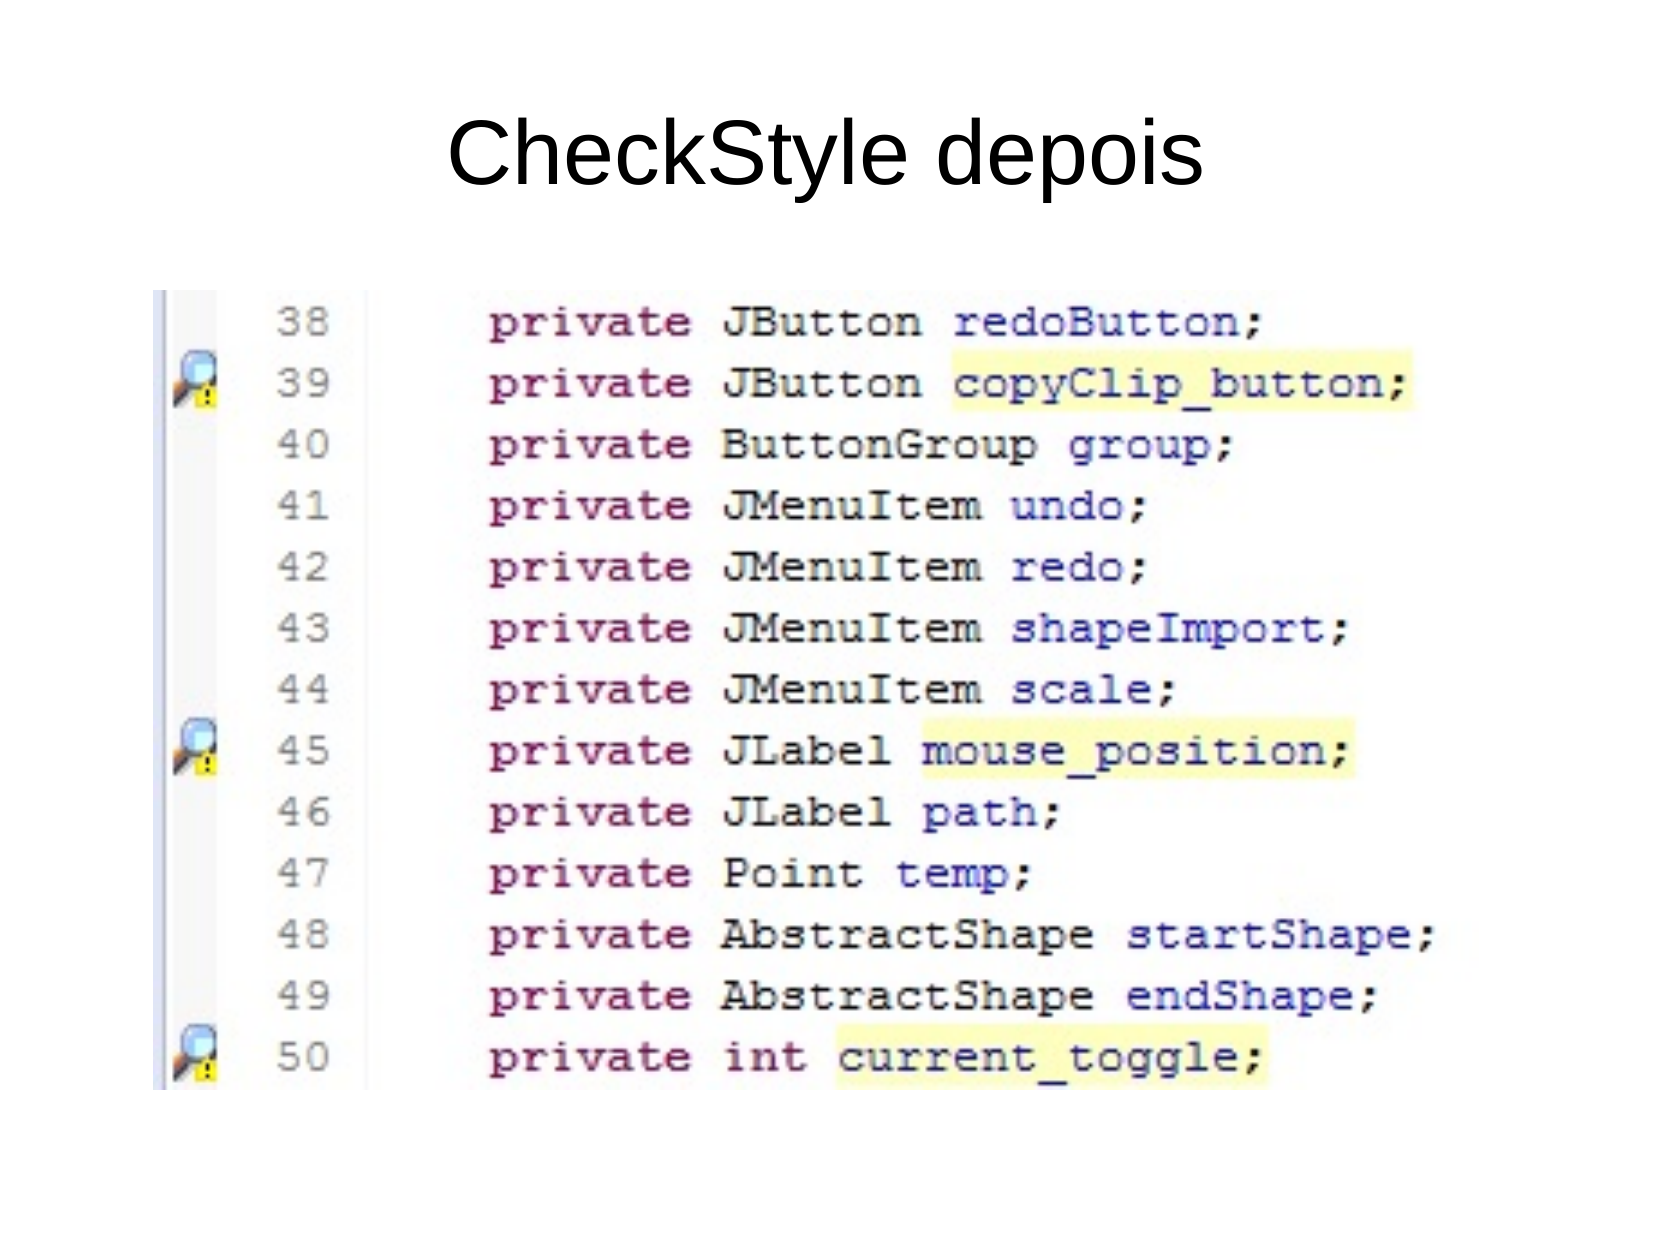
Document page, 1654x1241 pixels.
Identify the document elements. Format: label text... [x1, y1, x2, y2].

title CheckStyle depois [82, 49, 1571, 257]
picture [153, 290, 1479, 1090]
